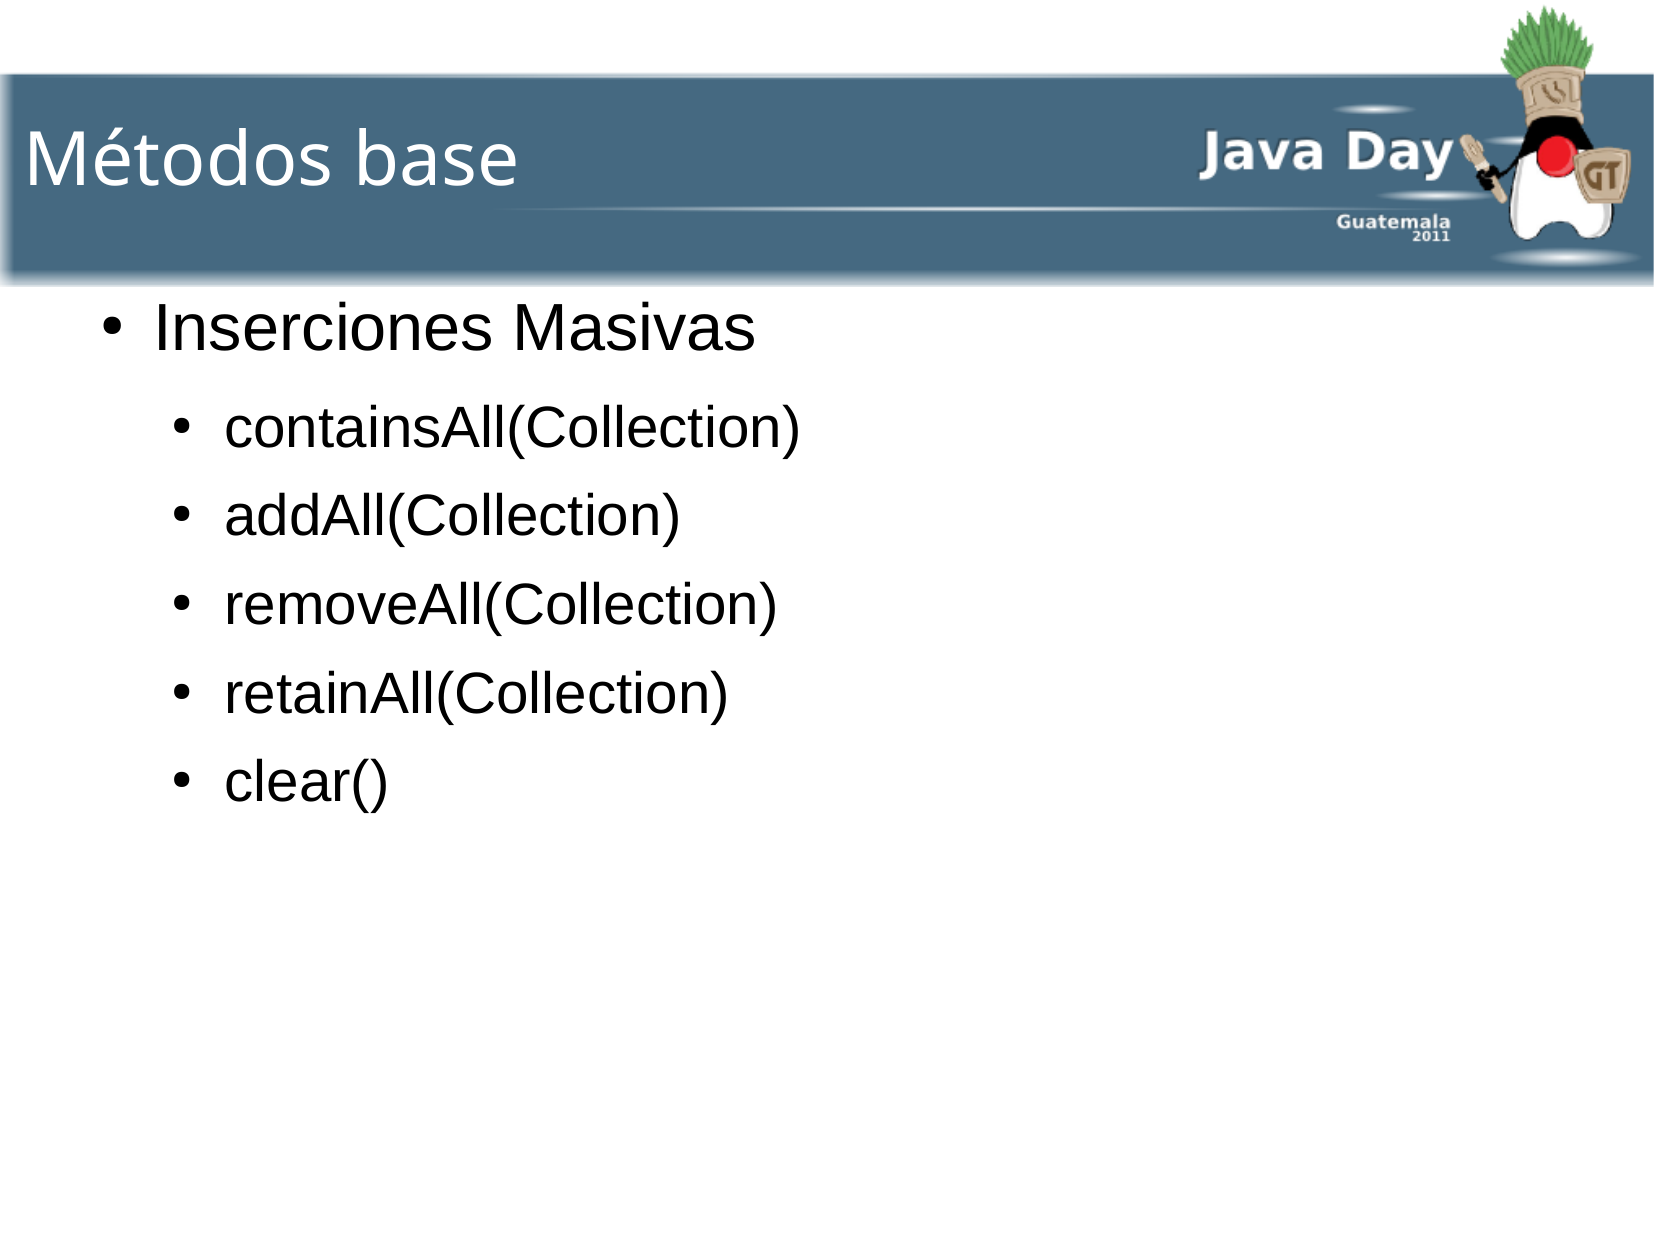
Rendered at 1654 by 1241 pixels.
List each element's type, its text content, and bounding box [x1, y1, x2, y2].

title Métodos base [23, 52, 1512, 260]
picture [0, 3, 1654, 287]
list Inserciones Masivas containsAll(Collection) addAll(Collection) removeAll(Collection) retainAll(Collection) clear() [82, 290, 1571, 1109]
